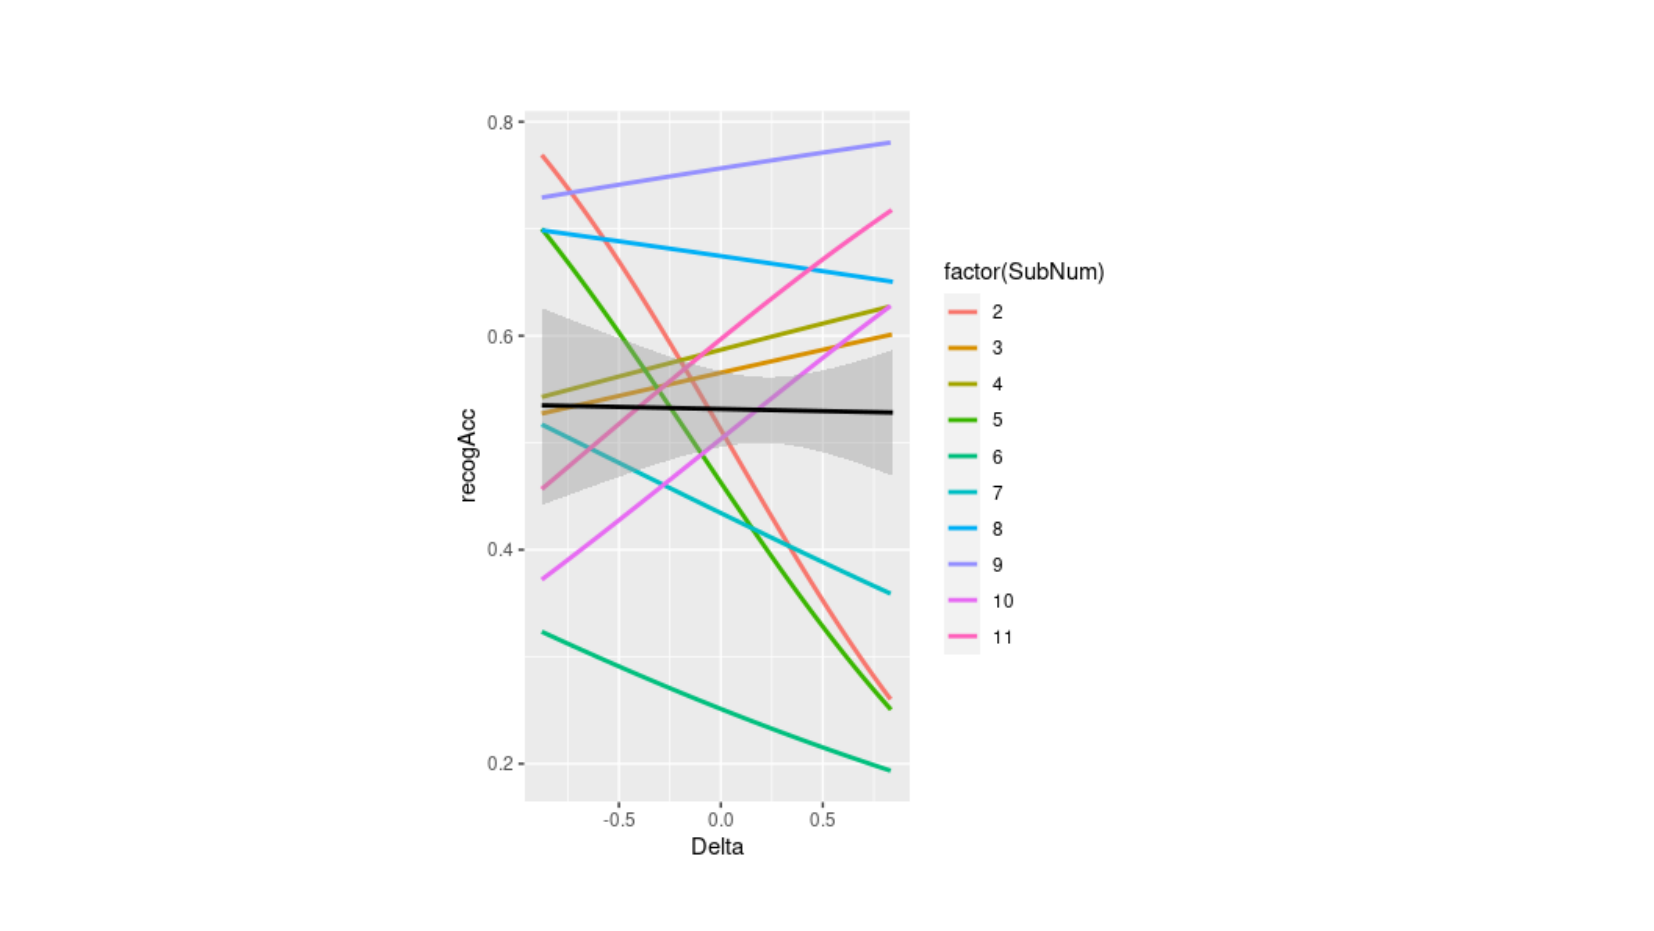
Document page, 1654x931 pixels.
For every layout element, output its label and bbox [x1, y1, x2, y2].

picture [447, 100, 1129, 872]
